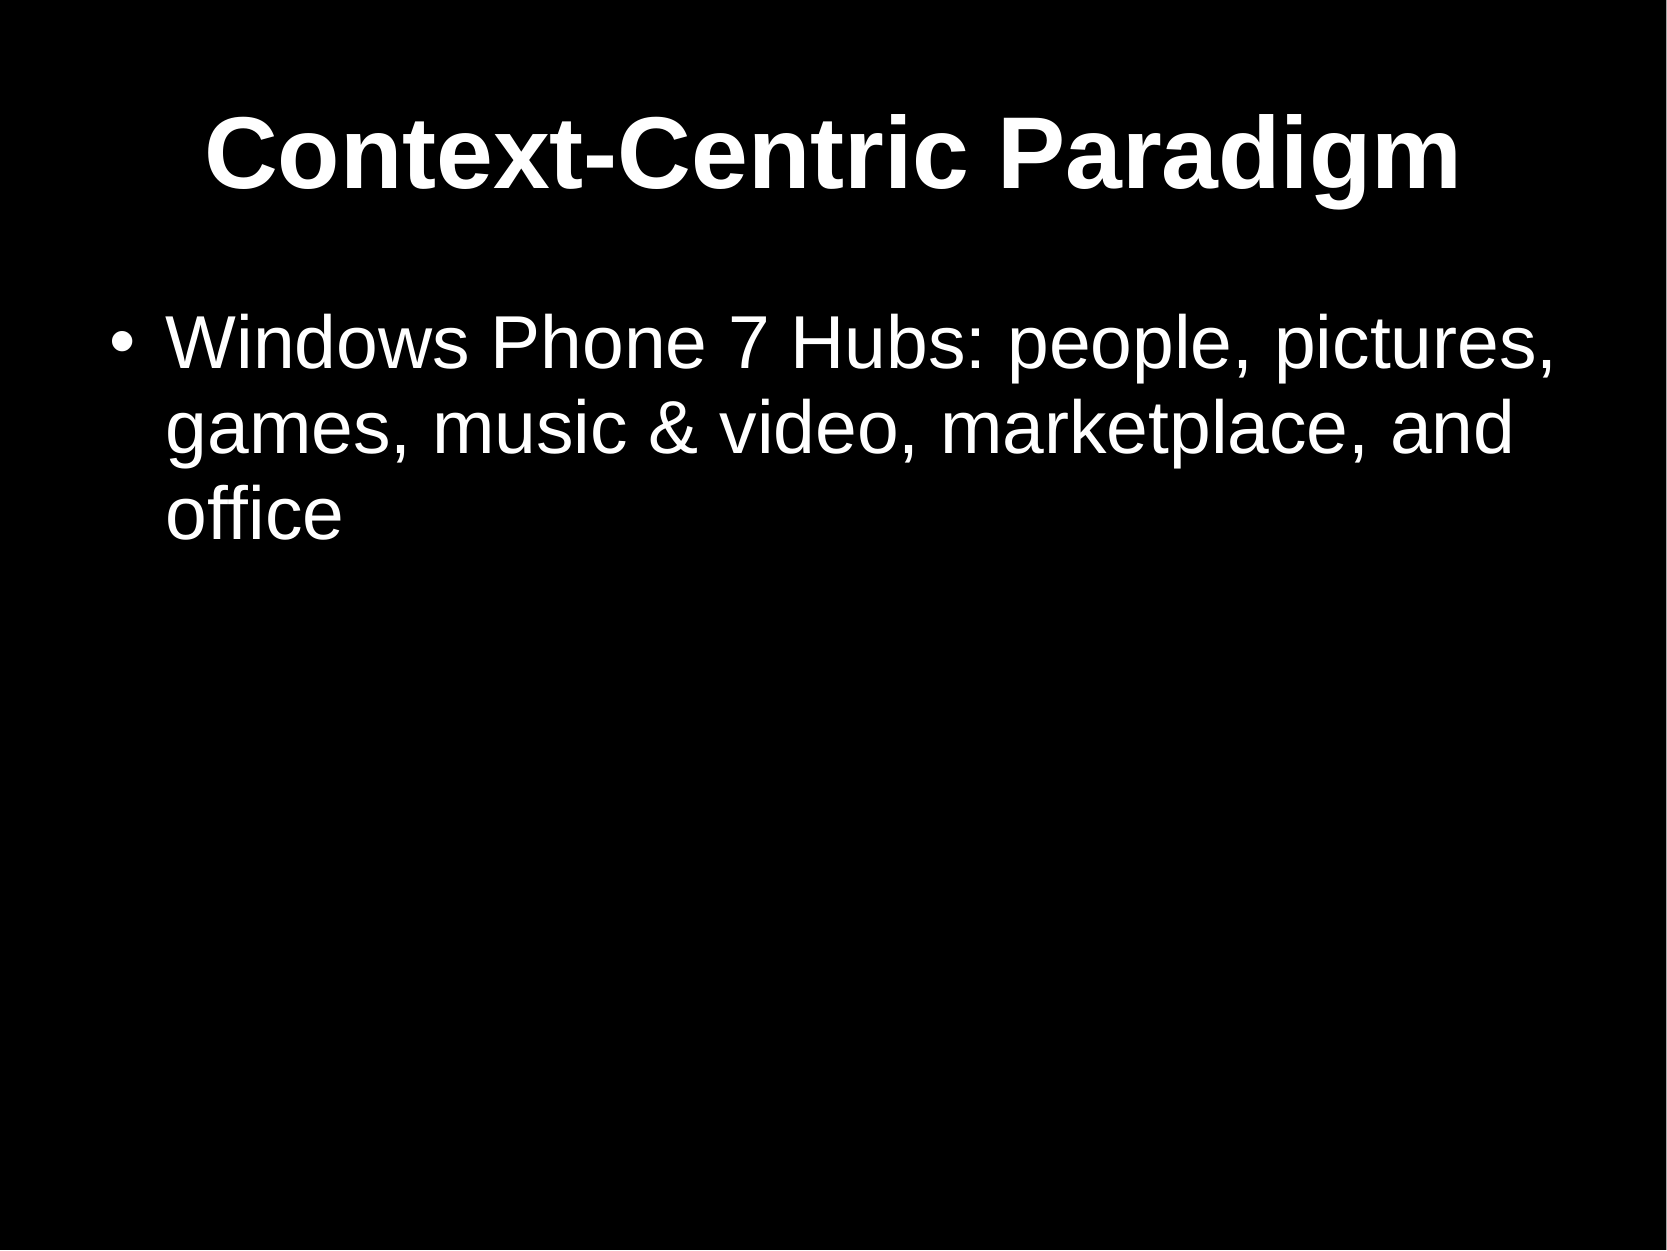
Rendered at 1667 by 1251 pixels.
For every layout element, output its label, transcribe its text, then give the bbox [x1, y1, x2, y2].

text_box Context-Centric Paradigm [90, 95, 1577, 213]
text_box Windows Phone 7 Hubs: people, pictures, games, music & video, marketplace, and office [90, 299, 1577, 642]
